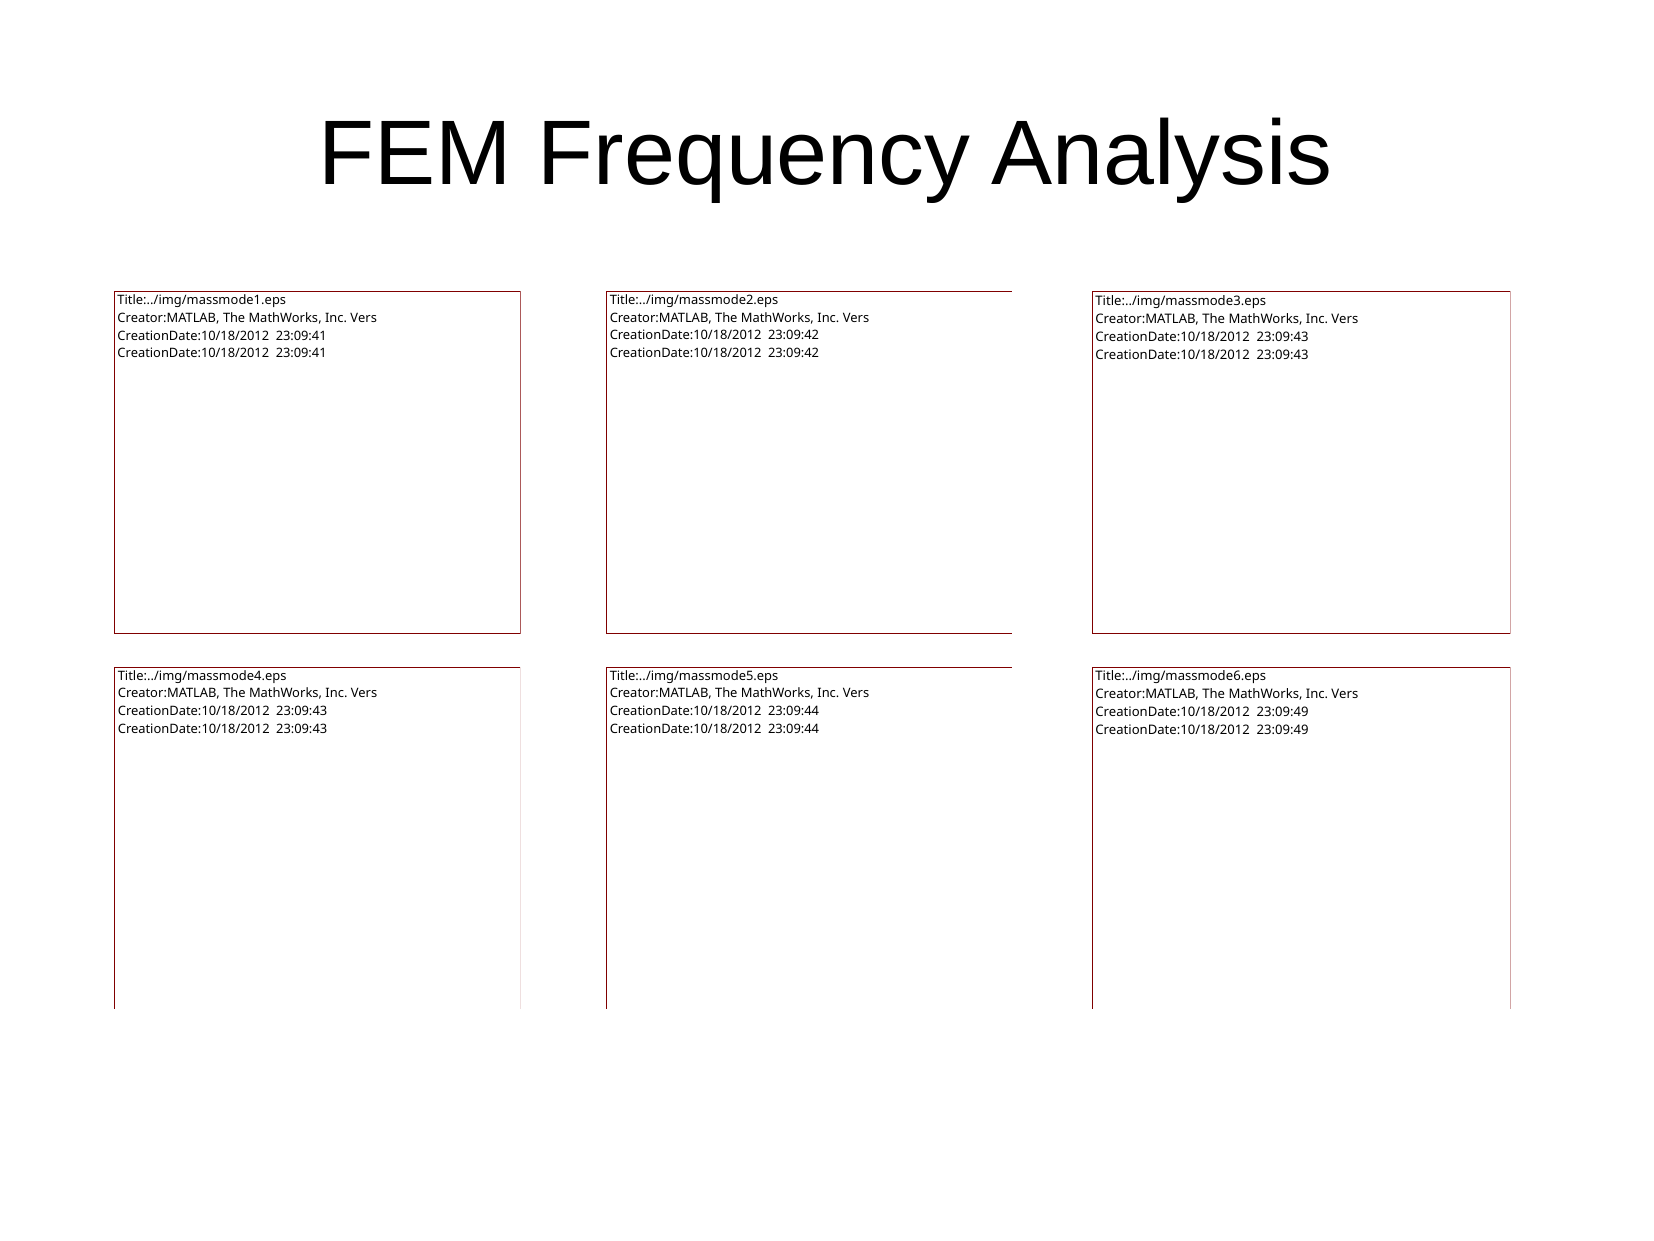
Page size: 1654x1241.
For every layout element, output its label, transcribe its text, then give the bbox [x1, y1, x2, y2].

picture [1091, 665, 1511, 1009]
picture [605, 665, 1012, 1009]
picture [605, 290, 1012, 634]
picture [113, 665, 521, 1009]
picture [1091, 290, 1511, 634]
picture [113, 290, 521, 634]
title FEM Frequency Analysis [82, 49, 1571, 257]
